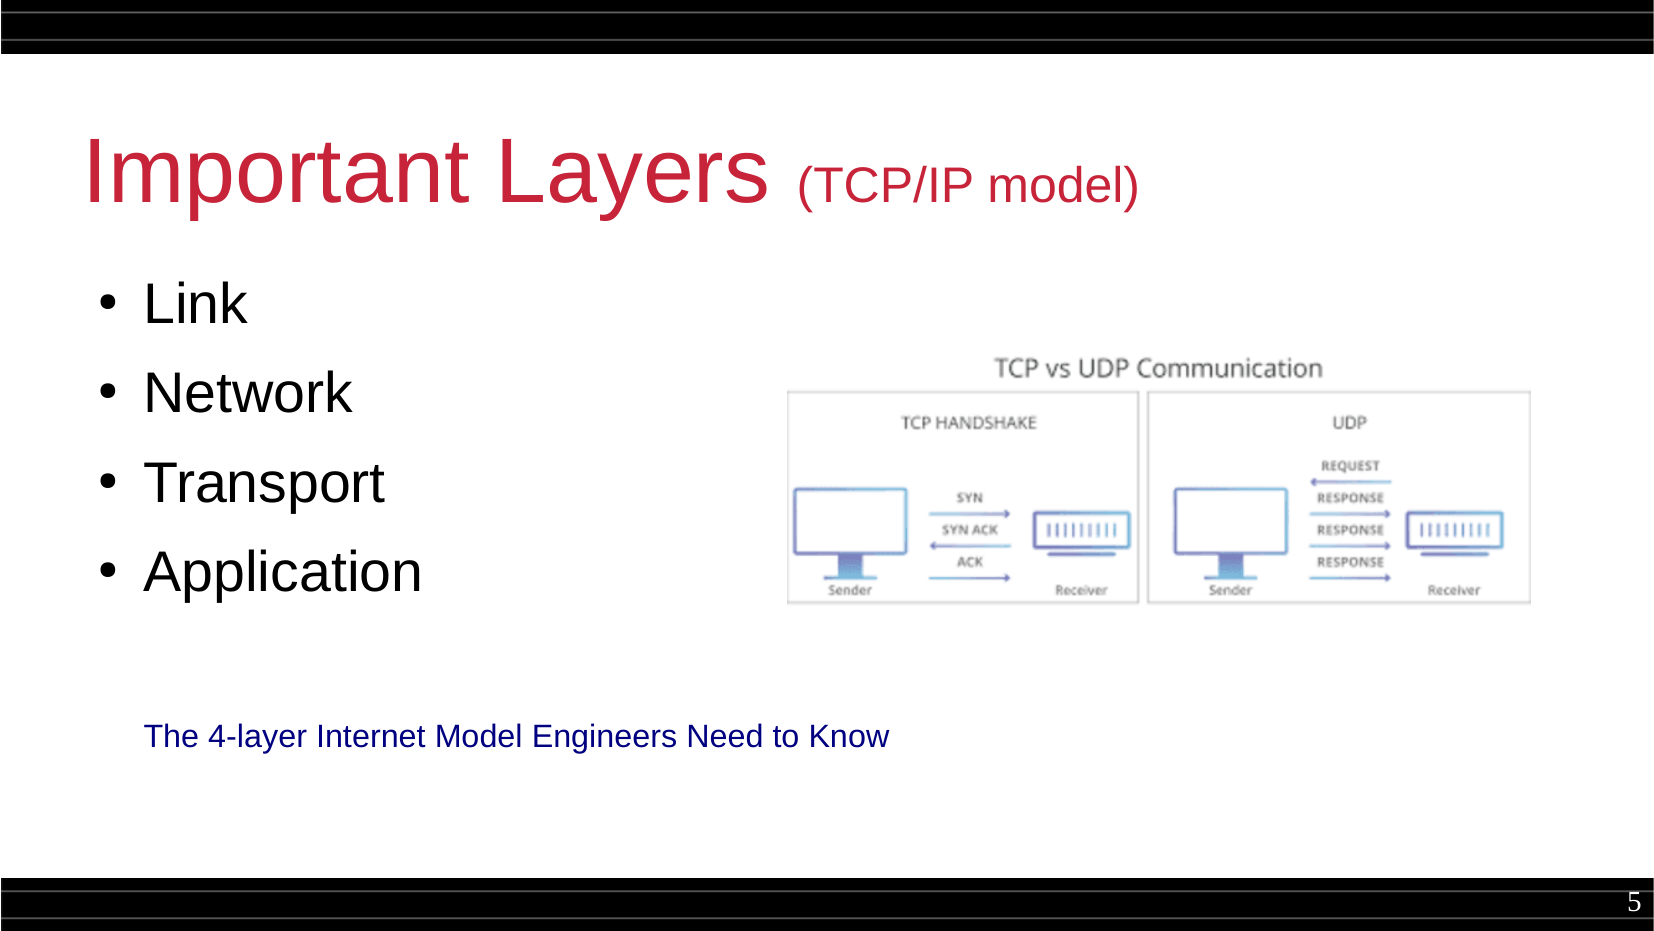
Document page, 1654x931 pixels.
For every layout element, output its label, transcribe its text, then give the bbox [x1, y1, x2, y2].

list Link Network Transport Application The 4-layer Internet Model Engineers Need to Know [82, 271, 901, 758]
title Important Layers (TCP/IP model) [82, 92, 1571, 249]
picture [787, 344, 1531, 607]
picture [1, 878, 1654, 931]
picture [1, 0, 1654, 54]
